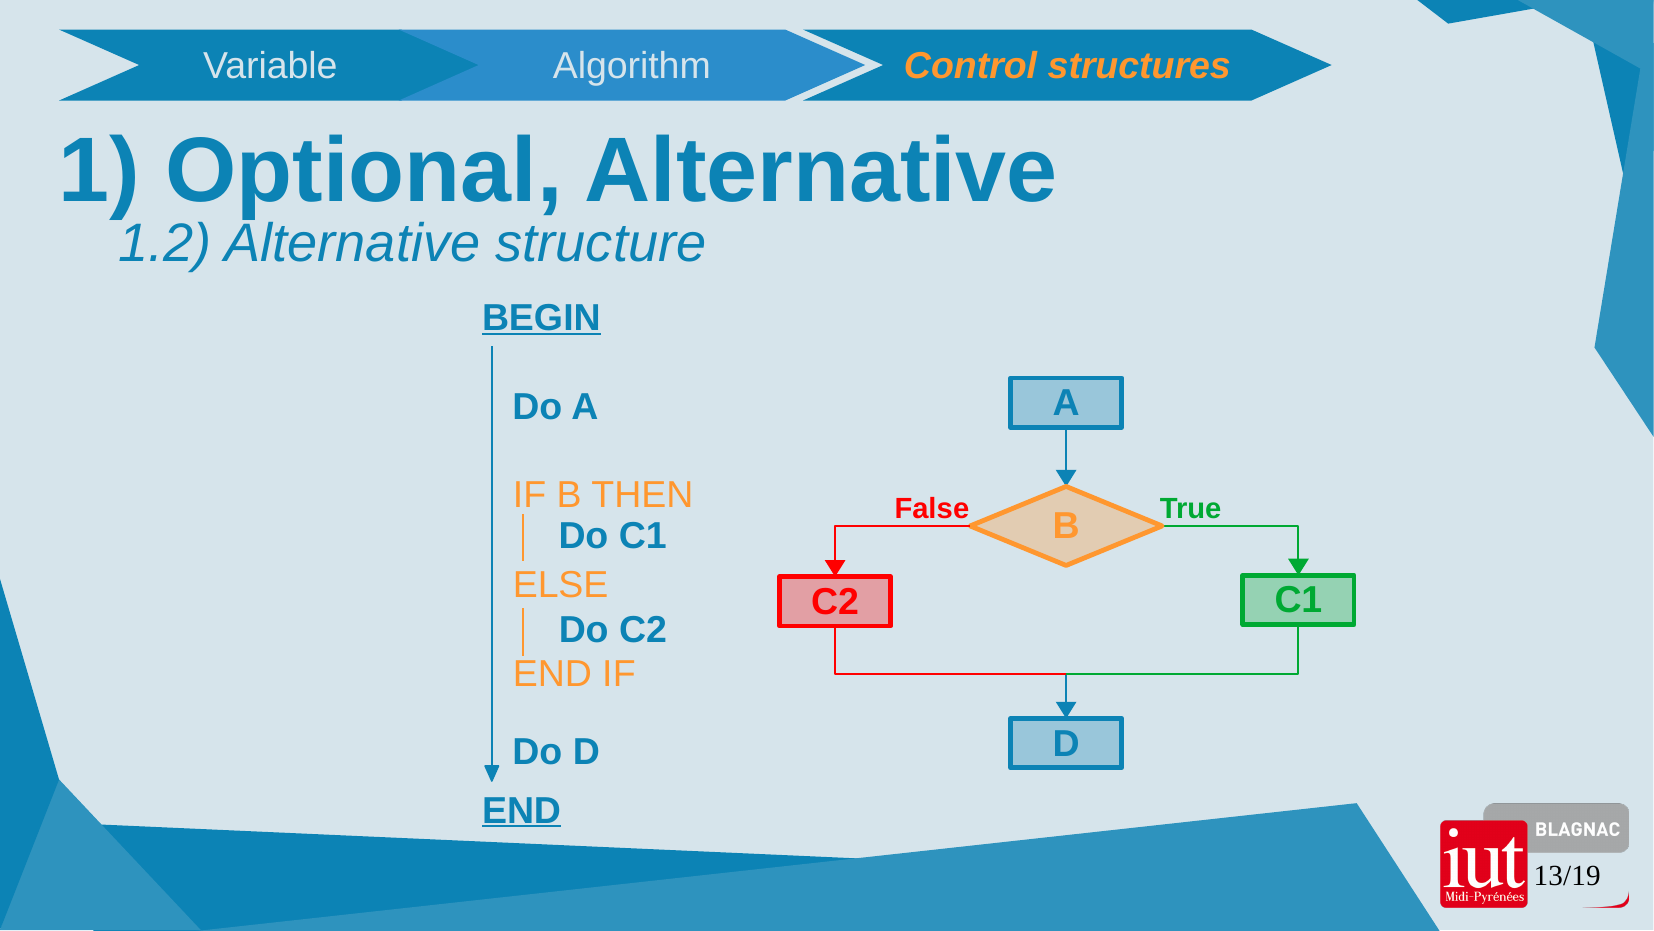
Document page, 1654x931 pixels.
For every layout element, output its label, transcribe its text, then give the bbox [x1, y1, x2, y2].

text_box False [879, 527, 982, 532]
text_box Control structures [803, 29, 1332, 101]
text_box True [1145, 484, 1237, 532]
title 1) Optional, Alternative [59, 118, 1548, 221]
text_box False [879, 484, 985, 525]
text_box Algorithm [398, 29, 866, 101]
text_box Do C2 [543, 601, 686, 658]
text_box A [1010, 377, 1122, 428]
text_box END [467, 781, 577, 839]
text_box C1 [1242, 575, 1355, 625]
text_box Do D [497, 723, 616, 781]
title 1.2) Alternative structure [118, 212, 1418, 274]
text_box BEGIN [467, 289, 616, 347]
text_box D [1010, 718, 1122, 768]
text_box C2 [779, 576, 891, 626]
text_box Variable [59, 29, 476, 101]
text_box IF B THEN ELSE END IF [498, 466, 709, 702]
text_box B [970, 486, 1148, 566]
text_box Do A [497, 377, 616, 435]
picture [1440, 803, 1629, 908]
text_box Do C1 [543, 506, 686, 564]
